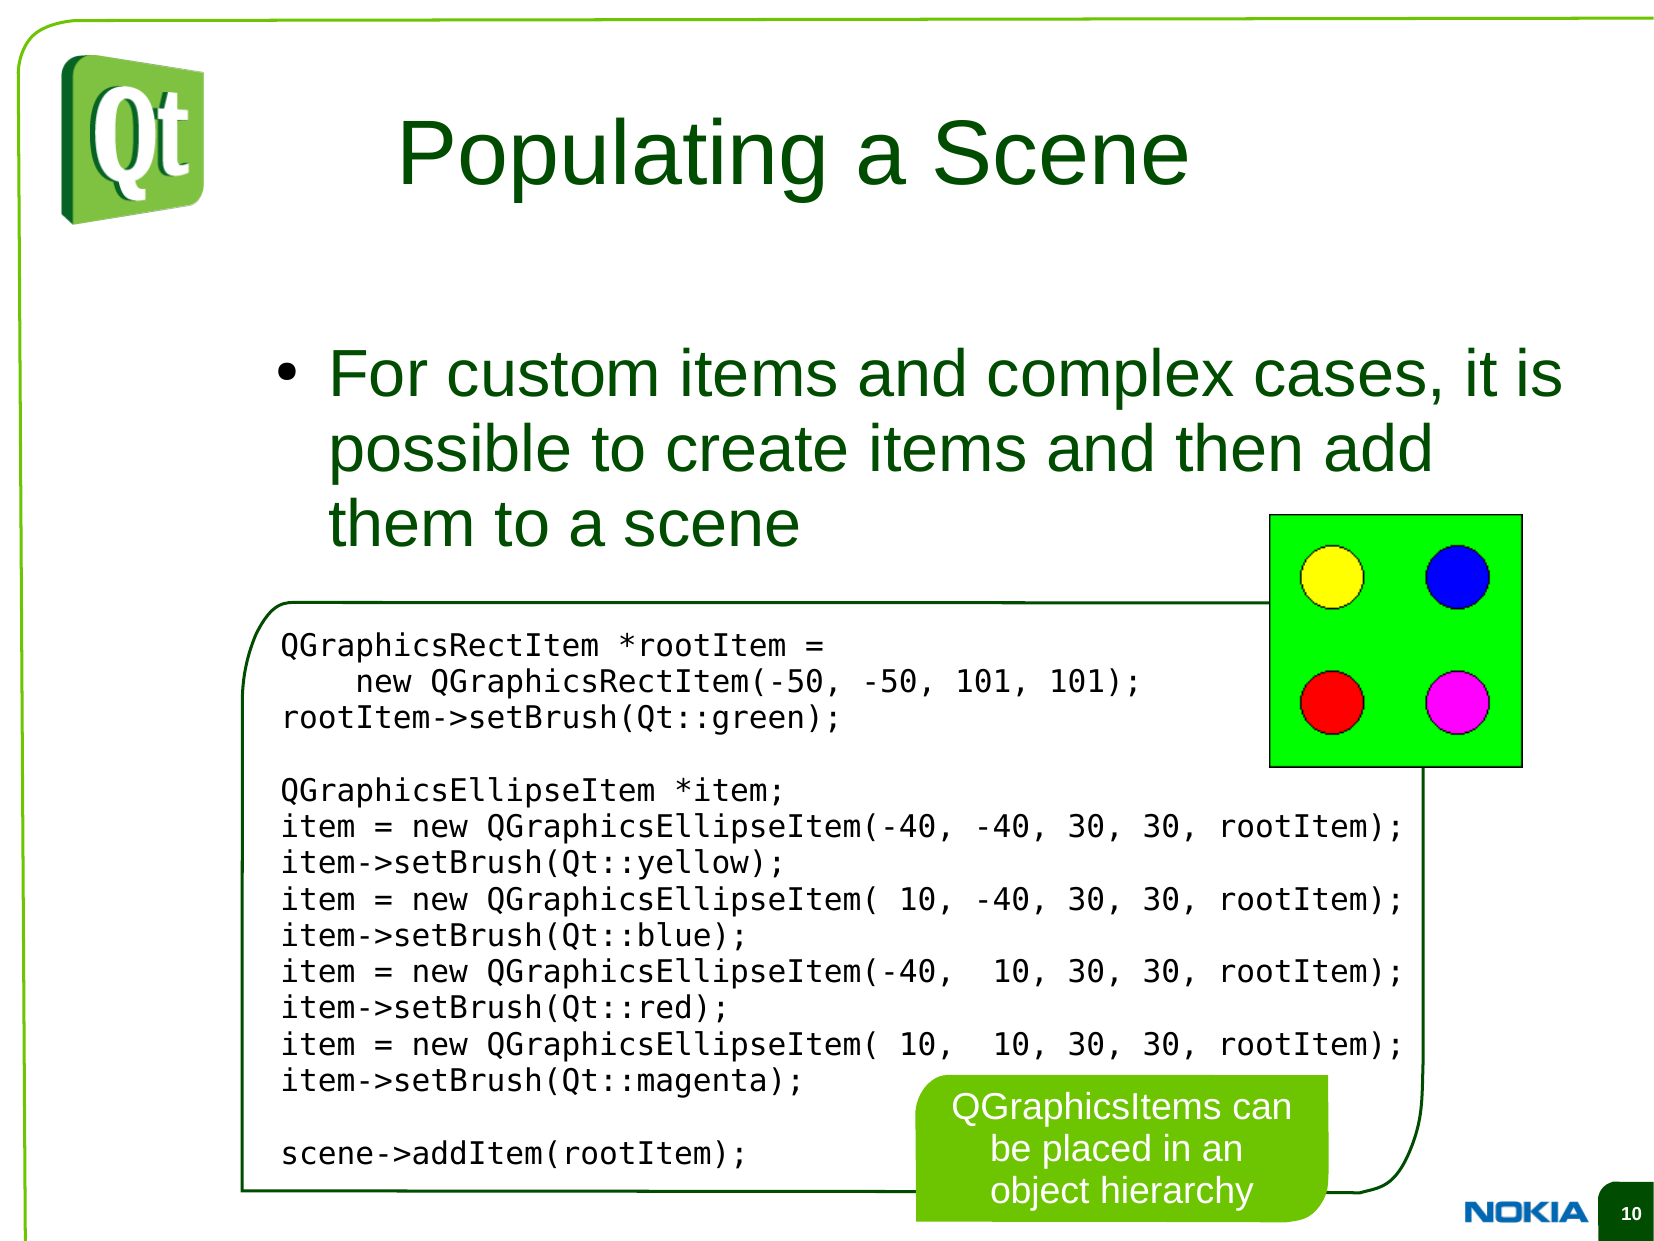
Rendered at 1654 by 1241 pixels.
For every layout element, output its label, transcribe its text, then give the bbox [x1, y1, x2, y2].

title Populating a Scene [257, 56, 1333, 250]
picture [1269, 514, 1523, 768]
picture [1465, 1201, 1589, 1223]
picture [61, 55, 204, 225]
list For custom items and complex cases, it is possible to create items and then add them to a scene [257, 336, 1577, 1156]
text_box QGraphicsRectItem *rootItem = new QGraphicsRectItem(-50, -50, 101, 101); rootItem->setBrush(Qt::green); QGraphicsEllipseItem *item; item = new QGraphicsEllipseItem(-40, -40, 30, 30, rootItem); item->setBrush(Qt::yellow); item = new QGraphicsEllipseItem( 10, -40, 30, 30, rootItem); item->setBrush(Qt::blue); item = new QGraphicsEllipseItem(-40, 10, 30, 30, rootItem); item->setBrush(Qt::red); item = new QGraphicsEllipseItem( 10, 10, 30, 30, rootItem); item->setBrush(Qt::magenta); scene->addItem(rootItem); [265, 620, 1569, 1179]
text_box QGraphicsItems can be placed in an object hierarchy [915, 1074, 1329, 1223]
